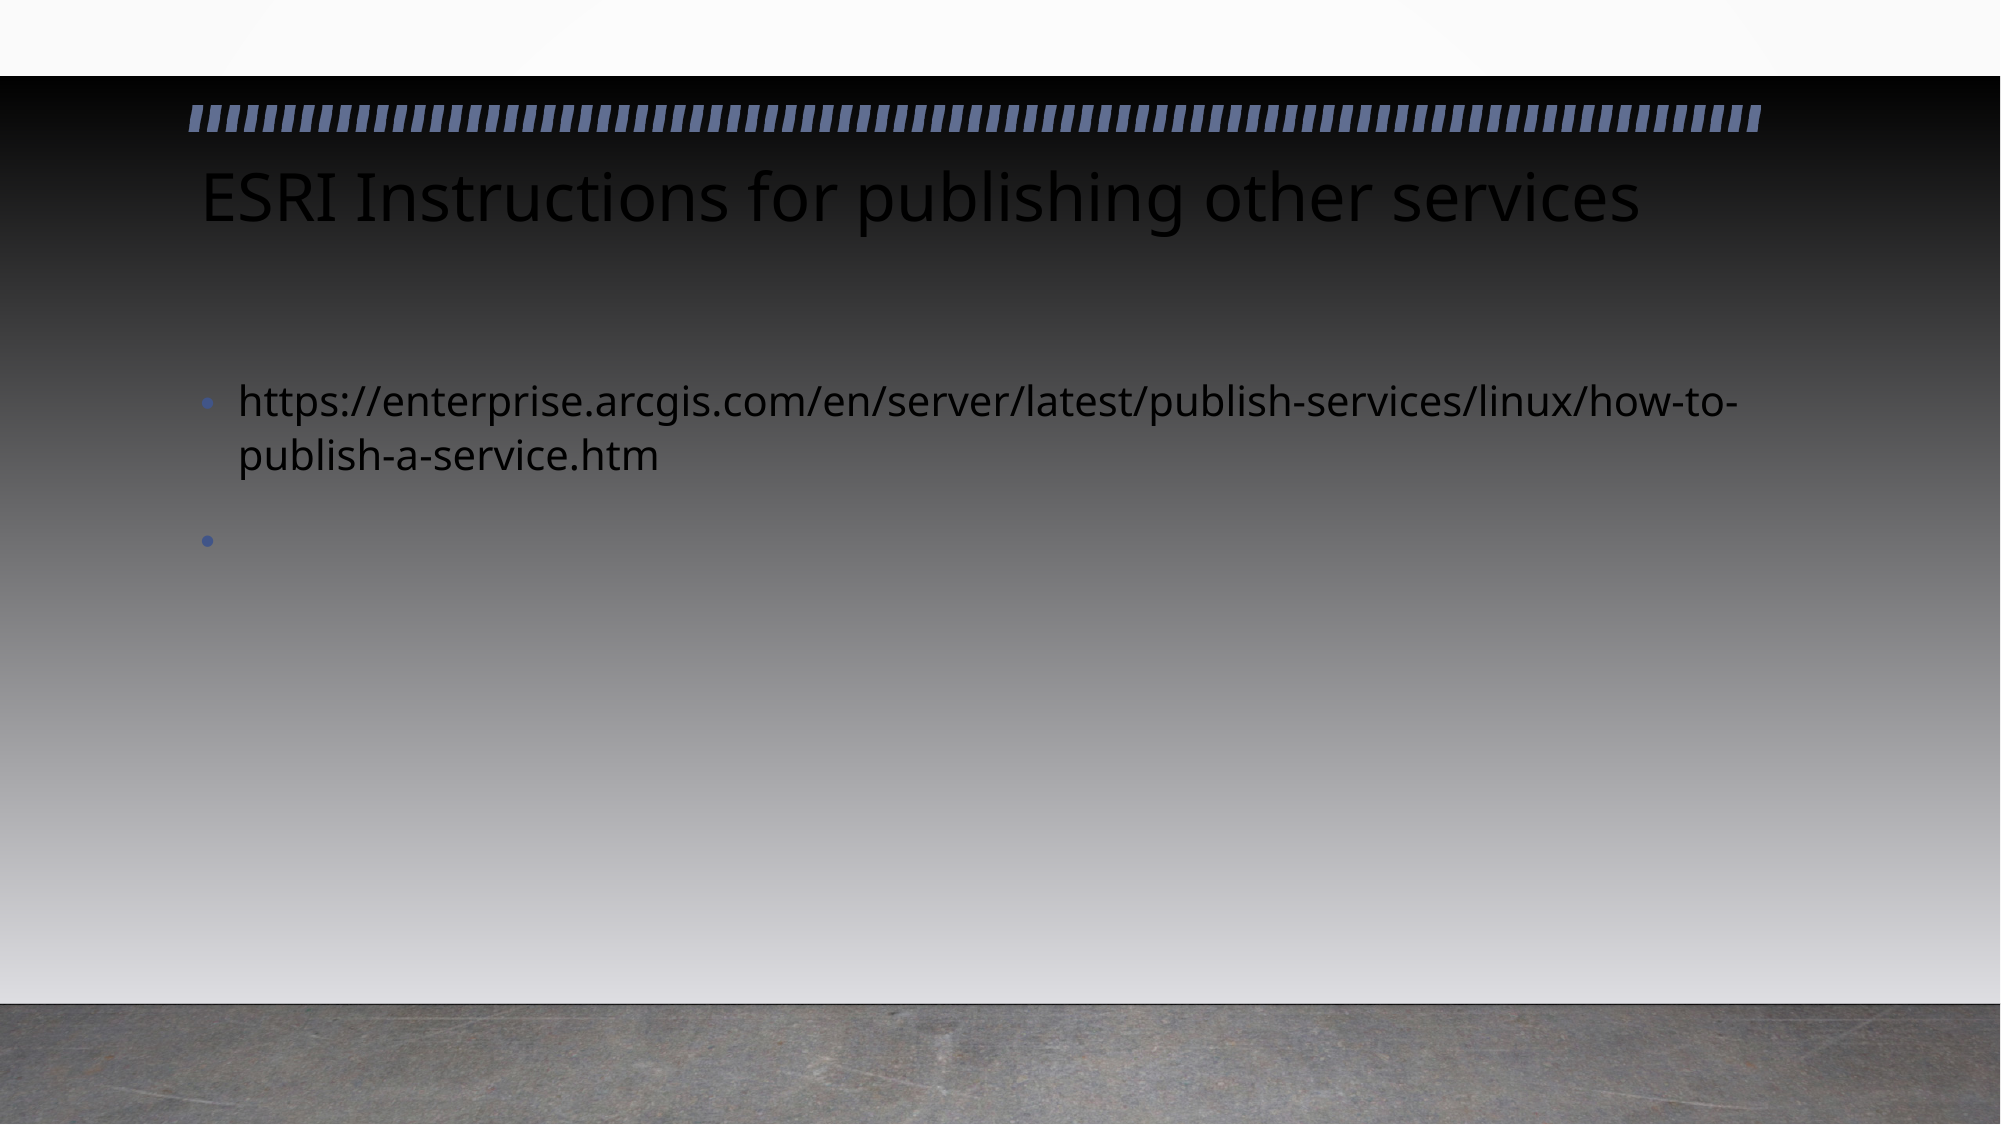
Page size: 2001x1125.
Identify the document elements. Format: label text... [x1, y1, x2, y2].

list https://enterprise.arcgis.com/en/server/latest/publish-services/linux/how-to-publish-a-service.htm [185, 356, 1761, 897]
title ESRI Instructions for publishing other services [185, 156, 1761, 329]
